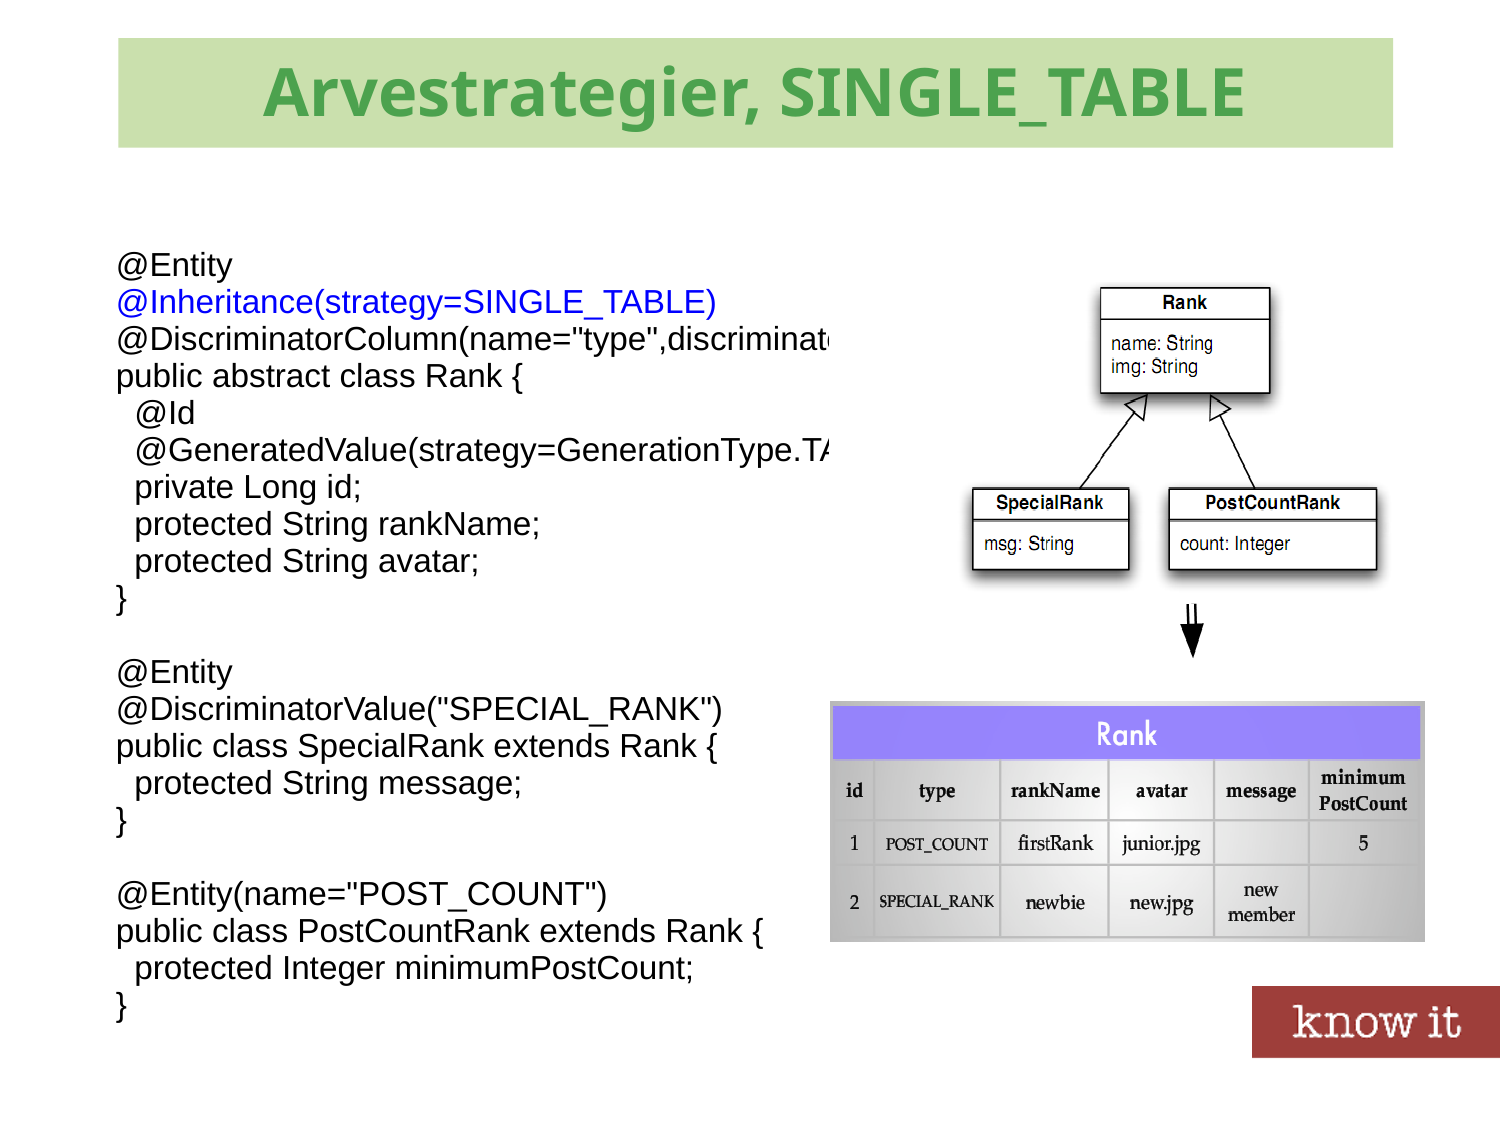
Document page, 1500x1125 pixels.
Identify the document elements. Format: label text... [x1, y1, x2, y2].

text_box @Entity @Inheritance(strategy=SINGLE_TABLE) @DiscriminatorColumn(name="type",discriminatorType=STRING) public abstract class Rank { @Id @GeneratedValue(strategy=GenerationType.TABLE) private Long id; protected String rankName; protected String avatar; } @Entity @DiscriminatorValue("SPECIAL_RANK") public class SpecialRank extends Rank { protected String message; } @Entity(name="POST_COUNT") public class PostCountRank extends Rank { protected Integer minimumPostCount; } [101, 238, 1435, 1037]
picture [1252, 986, 1500, 1058]
text_box Arvestrategier, SINGLE_TABLE [118, 38, 1394, 148]
picture [829, 282, 1427, 945]
